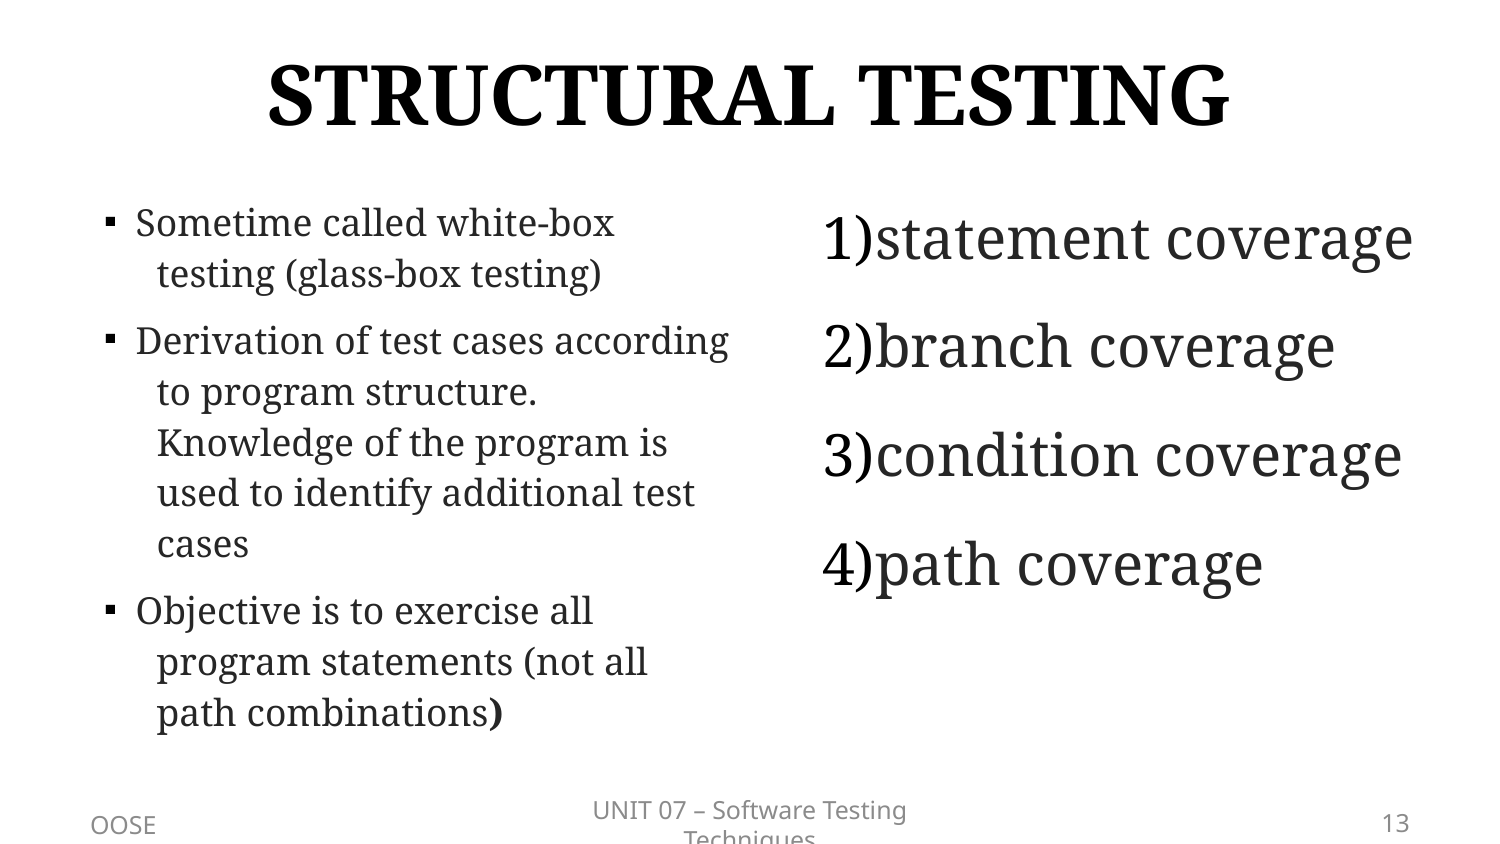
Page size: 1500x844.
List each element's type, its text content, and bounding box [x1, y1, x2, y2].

list Sometime called white-box testing (glass-box testing) Derivation of test cases according to program structure. Knowledge of the program is used to identify additional test cases Objective is to exercise all program statements (not all path combinations) [75, 196, 734, 754]
list statement coverage branch coverage condition coverage path coverage [766, 196, 1426, 754]
title STRUCTURAL TESTING [75, 23, 1425, 164]
